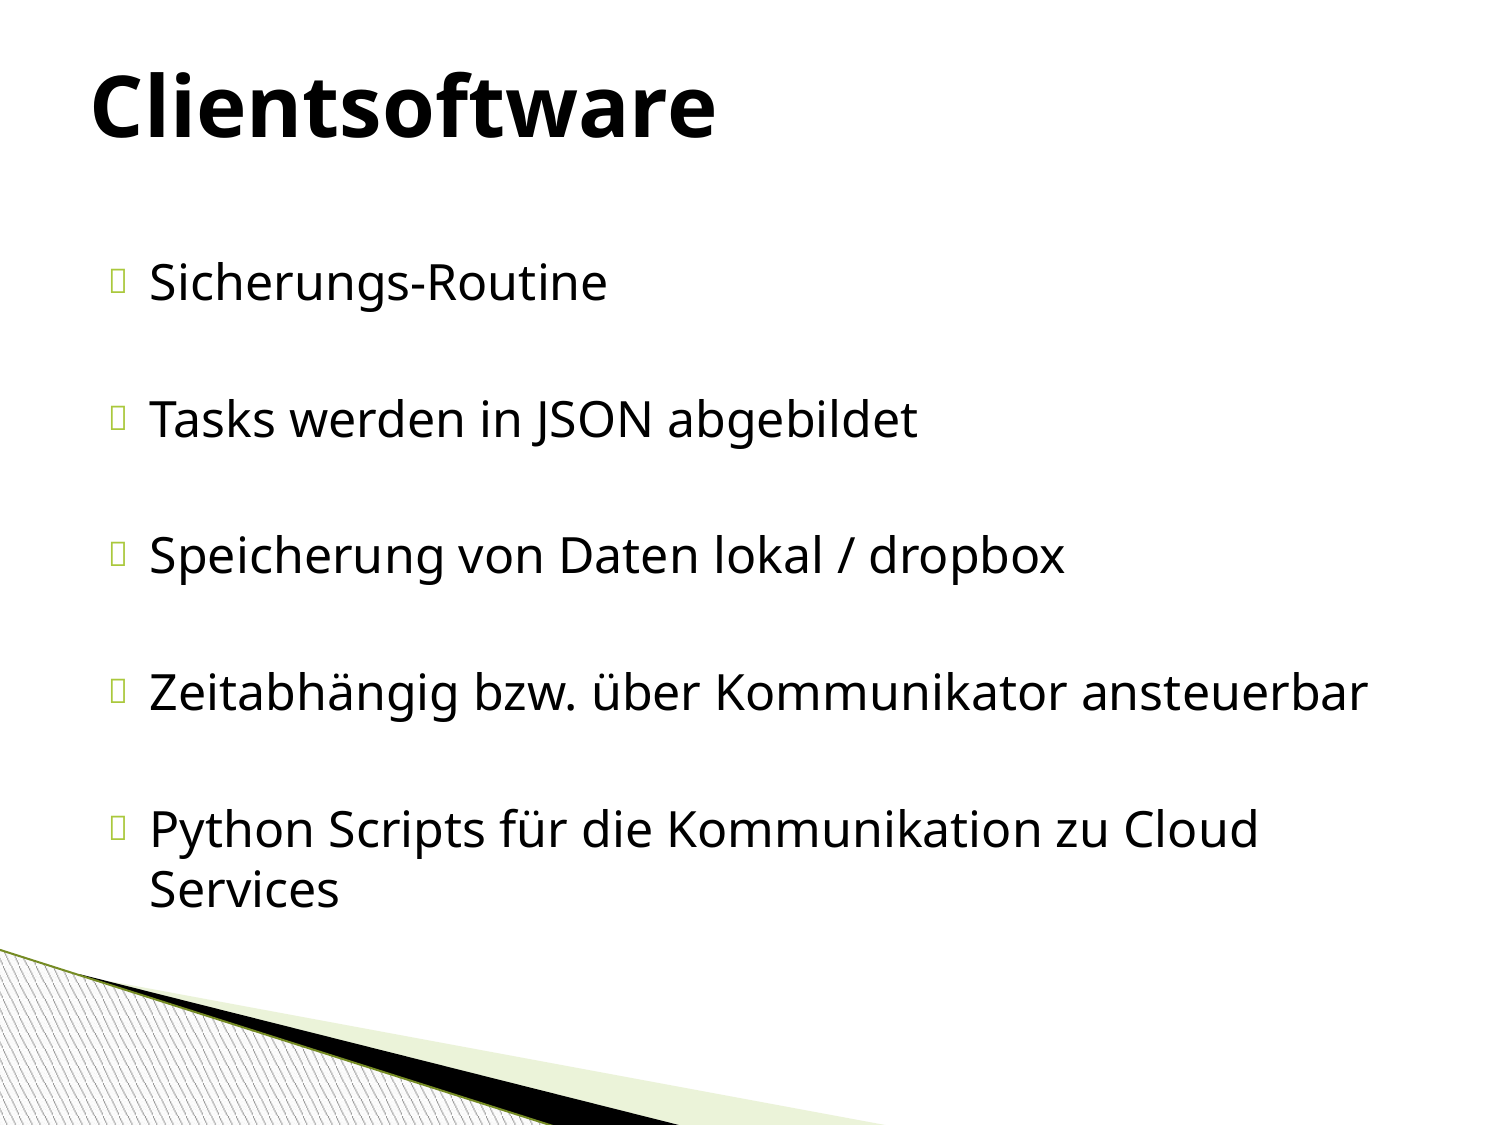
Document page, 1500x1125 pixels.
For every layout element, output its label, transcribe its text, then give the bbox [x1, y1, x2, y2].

title Clientsoftware [75, 45, 1425, 233]
picture [0, 952, 543, 1125]
list Sicherungs-Routine Tasks werden in JSON abgebildet Speicherung von Daten lokal / dropbox Zeitabhängig bzw. über Kommunikator ansteuerbar Python Scripts für die Kommunikation zu Cloud Services [75, 243, 1425, 986]
